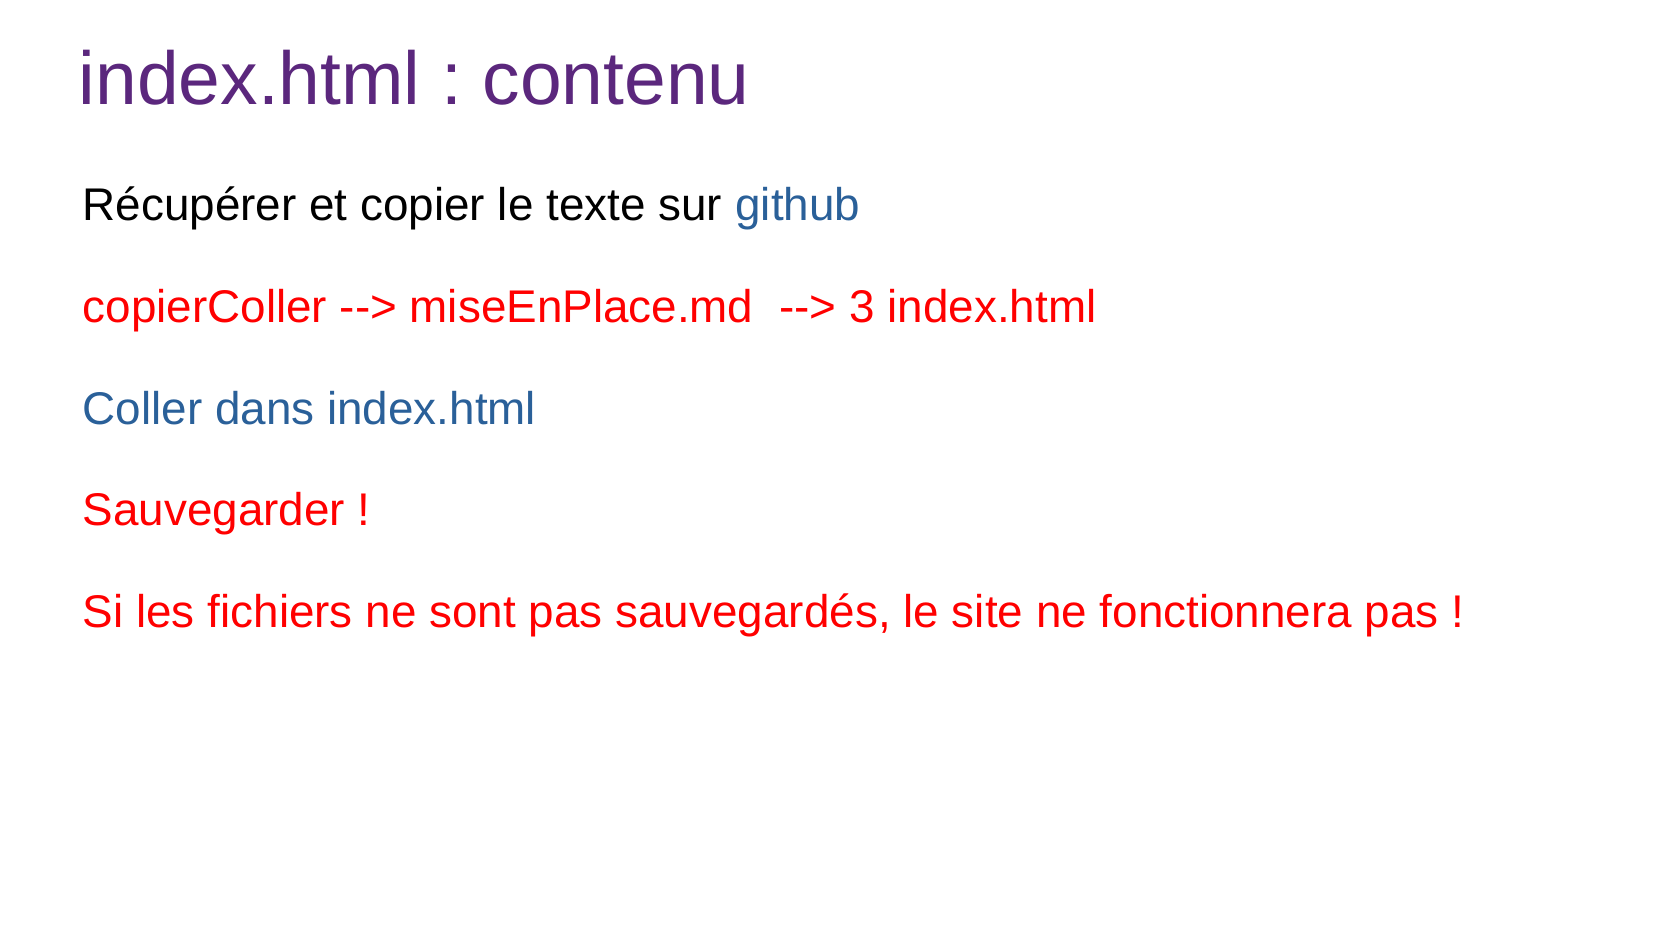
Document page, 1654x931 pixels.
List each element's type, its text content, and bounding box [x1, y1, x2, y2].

title index.html : contenu [78, 36, 1556, 148]
text_box Récupérer et copier le texte sur github copierColler --> miseEnPlace.md --> 3 index.html Coller dans index.html Sauvegarder ! Si les fichiers ne sont pas sauvegardés, le site ne fonctionnera pas ! [82, 153, 1571, 805]
